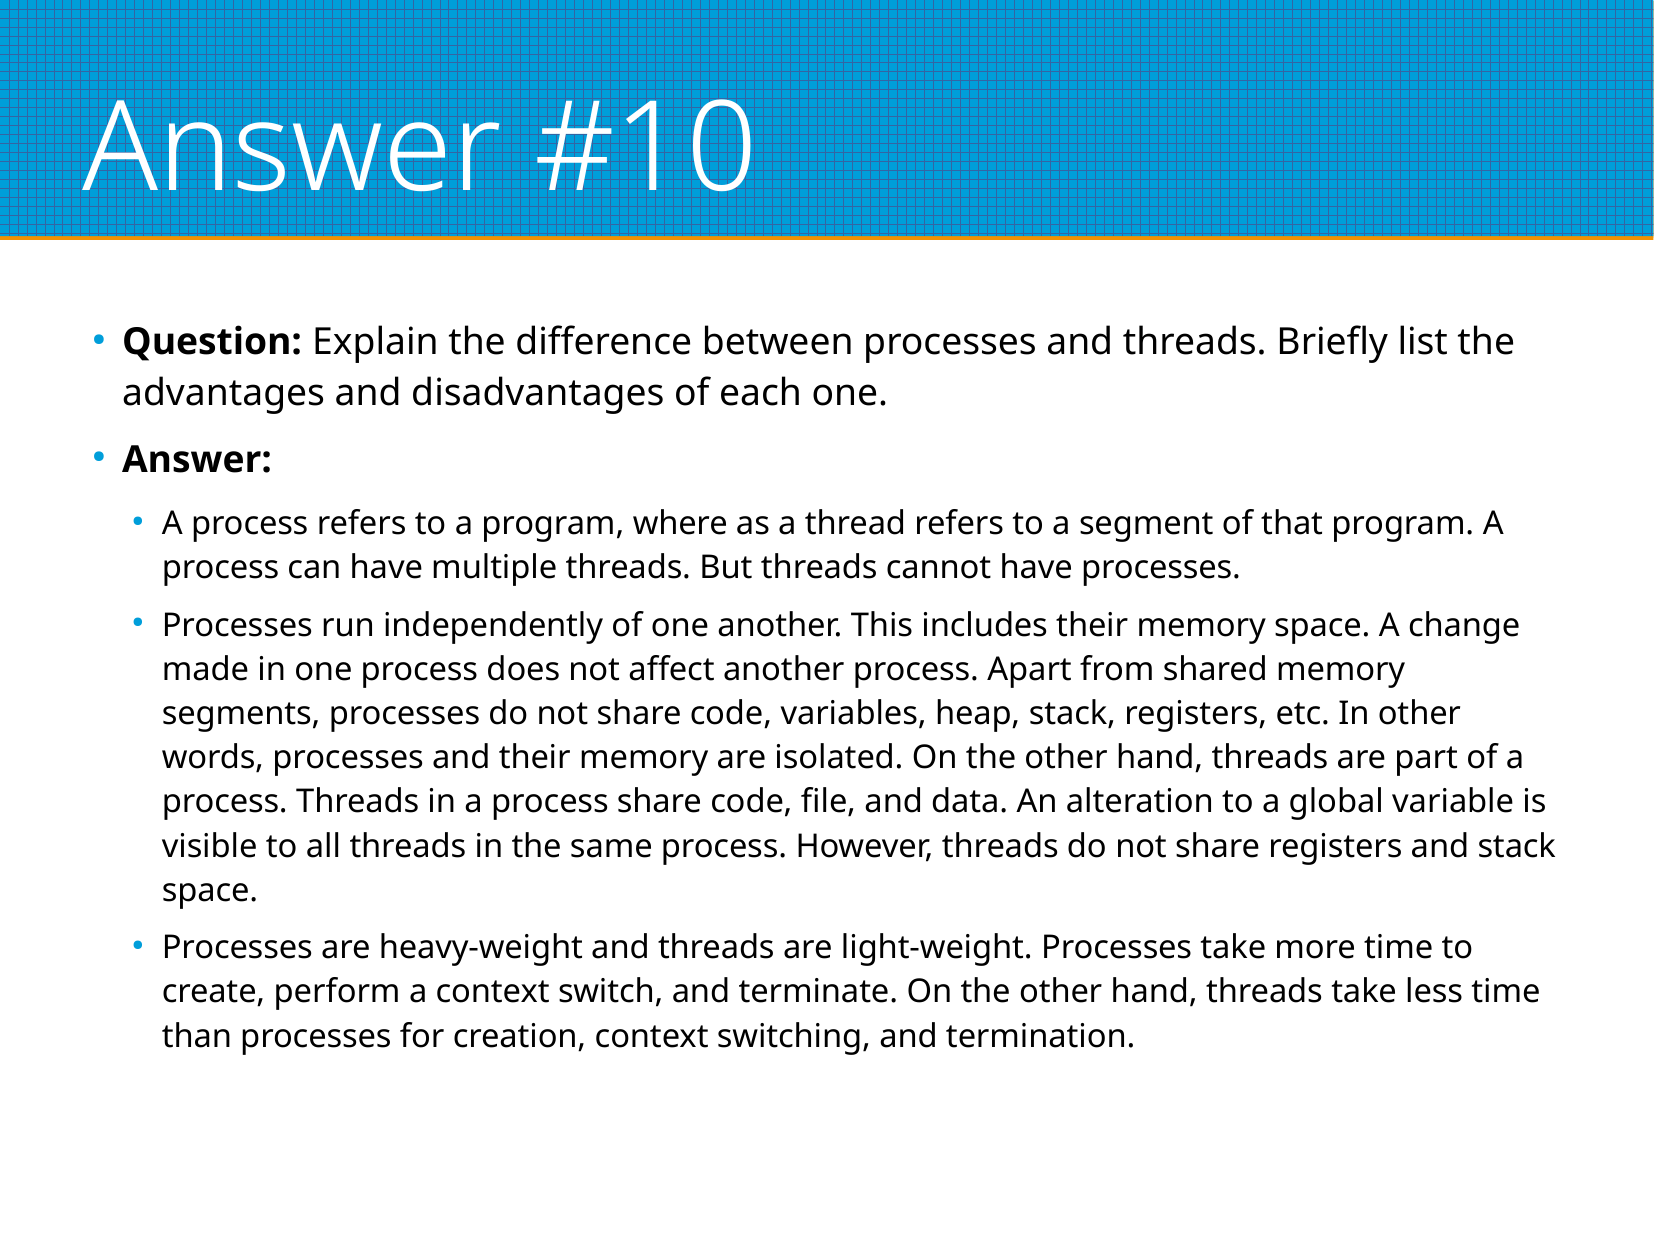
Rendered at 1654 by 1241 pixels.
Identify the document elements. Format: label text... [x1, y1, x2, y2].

list Question: Explain the difference between processes and threads. Briefly list the advantages and disadvantages of each one. Answer: A process refers to a program, where as a thread refers to a segment of that program. A process can have multiple threads. But threads cannot have processes. Processes run independently of one another. This includes their memory space. A change made in one process does not affect another process. Apart from shared memory segments, processes do not share code, variables, heap, stack, registers, etc. In other words, processes and their memory are isolated. On the other hand, threads are part of a process. Threads in a process share code, file, and data. An alteration to a global variable is visible to all threads in the same process. However, threads do not share registers and stack space. Processes are heavy-weight and threads are light-weight. Processes take more time to create, perform a context switch, and terminate. On the other hand, threads take less time than processes for creation, context switching, and termination. [82, 314, 1563, 1063]
title Answer #10 [82, 19, 1571, 227]
